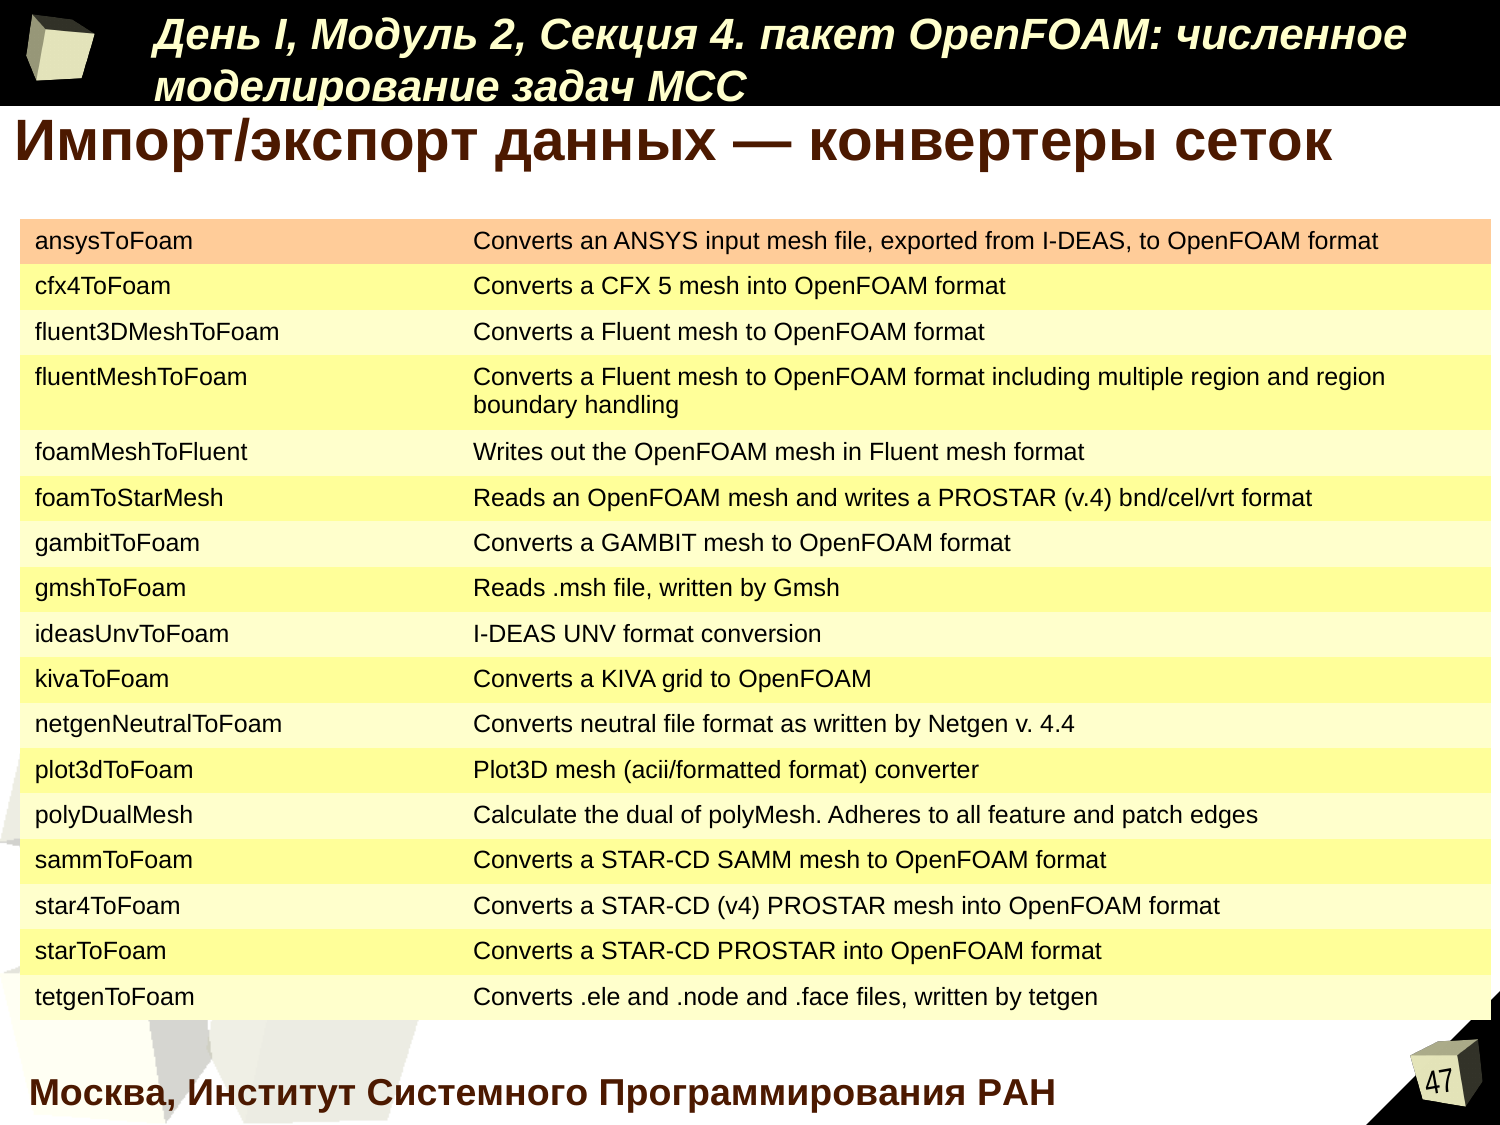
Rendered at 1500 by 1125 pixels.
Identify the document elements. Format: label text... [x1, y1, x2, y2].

table_cell foamToStarMesh [20, 476, 458, 521]
table_cell Converts a KIVA grid to OpenFOAM [458, 657, 1491, 703]
picture [0, 659, 433, 1125]
table_cell Converts a STAR-CD PROSTAR into OpenFOAM format [458, 929, 1491, 975]
table_cell foamMeshToFluent [20, 430, 458, 476]
table_cell fluent3DMeshToFoam [20, 310, 458, 355]
table_cell polyDualMesh [20, 793, 458, 839]
table_cell Converts .ele and .node and .face files, written by tetgen [458, 975, 1491, 1020]
text_box Импорт/экспорт данных — конвертеры сеток [0, 94, 1500, 180]
table_cell Converts a GAMBIT mesh to OpenFOAM format [458, 521, 1491, 567]
table_cell Calculate the dual of polyMesh. Adheres to all feature and patch edges [458, 793, 1491, 839]
table_cell netgenNeutralToFoam [20, 703, 458, 748]
table_cell gambitToFoam [20, 521, 458, 567]
table_cell Converts neutral file format as written by Netgen v. 4.4 [458, 703, 1491, 748]
table_cell Converts a STAR-CD (v4) PROSTAR mesh into OpenFOAM format [458, 884, 1491, 929]
table_cell Converts a Fluent mesh to OpenFOAM format including multiple region and region boundary handling [458, 355, 1491, 430]
picture [423, 1088, 433, 1102]
table_cell I-DEAS UNV format conversion [458, 612, 1491, 657]
table_cell Reads an OpenFOAM mesh and writes a PROSTAR (v.4) bnd/cel/vrt format [458, 476, 1491, 521]
table_cell star4ToFoam [20, 884, 458, 929]
table_header ansysToFoam [20, 219, 458, 264]
table_cell cfx4ToFoam [20, 264, 458, 310]
table_cell Reads .msh file, written by Gmsh [458, 567, 1491, 612]
table_cell ideasUnvToFoam [20, 612, 458, 657]
table_cell starToFoam [20, 929, 458, 975]
table_cell tetgenToFoam [20, 975, 458, 1020]
table_cell sammToFoam [20, 839, 458, 884]
table_cell Converts a Fluent mesh to OpenFOAM format [458, 310, 1491, 355]
table_cell Converts a STAR-CD SAMM mesh to OpenFOAM format [458, 839, 1491, 884]
table_cell plot3dToFoam [20, 748, 458, 793]
table_cell Writes out the OpenFOAM mesh in Fluent mesh format [458, 430, 1491, 476]
table_cell kivaToFoam [20, 657, 458, 703]
table_cell fluentMeshToFoam [20, 355, 458, 430]
table_header Converts an ANSYS input mesh file, exported from I-DEAS, to OpenFOAM format [458, 219, 1491, 264]
table_cell Plot3D mesh (acii/formatted format) converter [458, 748, 1491, 793]
table_cell Converts a CFX 5 mesh into OpenFOAM format [458, 264, 1491, 310]
table_cell gmshToFoam [20, 567, 458, 612]
